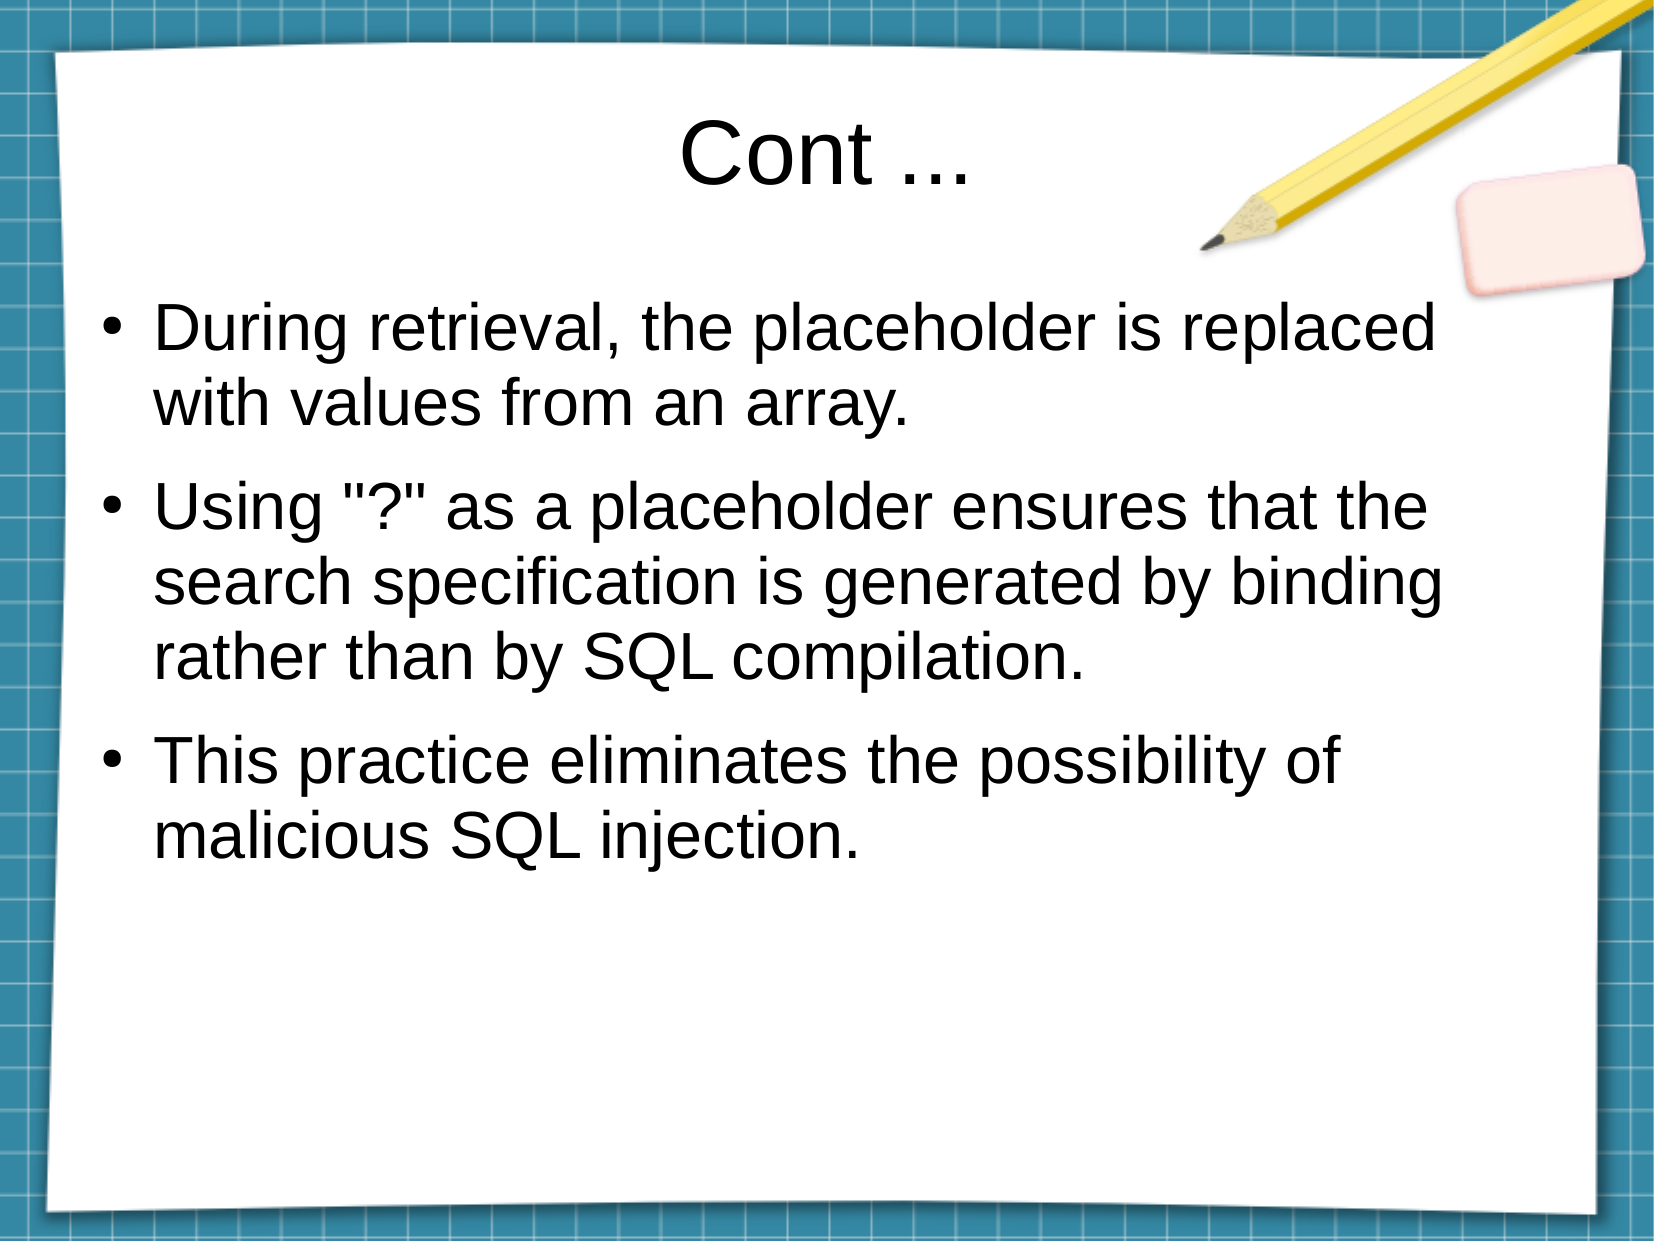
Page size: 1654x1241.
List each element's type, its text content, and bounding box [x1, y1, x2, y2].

list During retrieval, the placeholder is replaced with values from an array. Using "?" as a placeholder ensures that the search specification is generated by binding rather than by SQL compilation. This practice eliminates the possibility of malicious SQL injection. [82, 290, 1571, 1010]
picture [0, 0, 1654, 1241]
title Cont ... [82, 49, 1571, 257]
